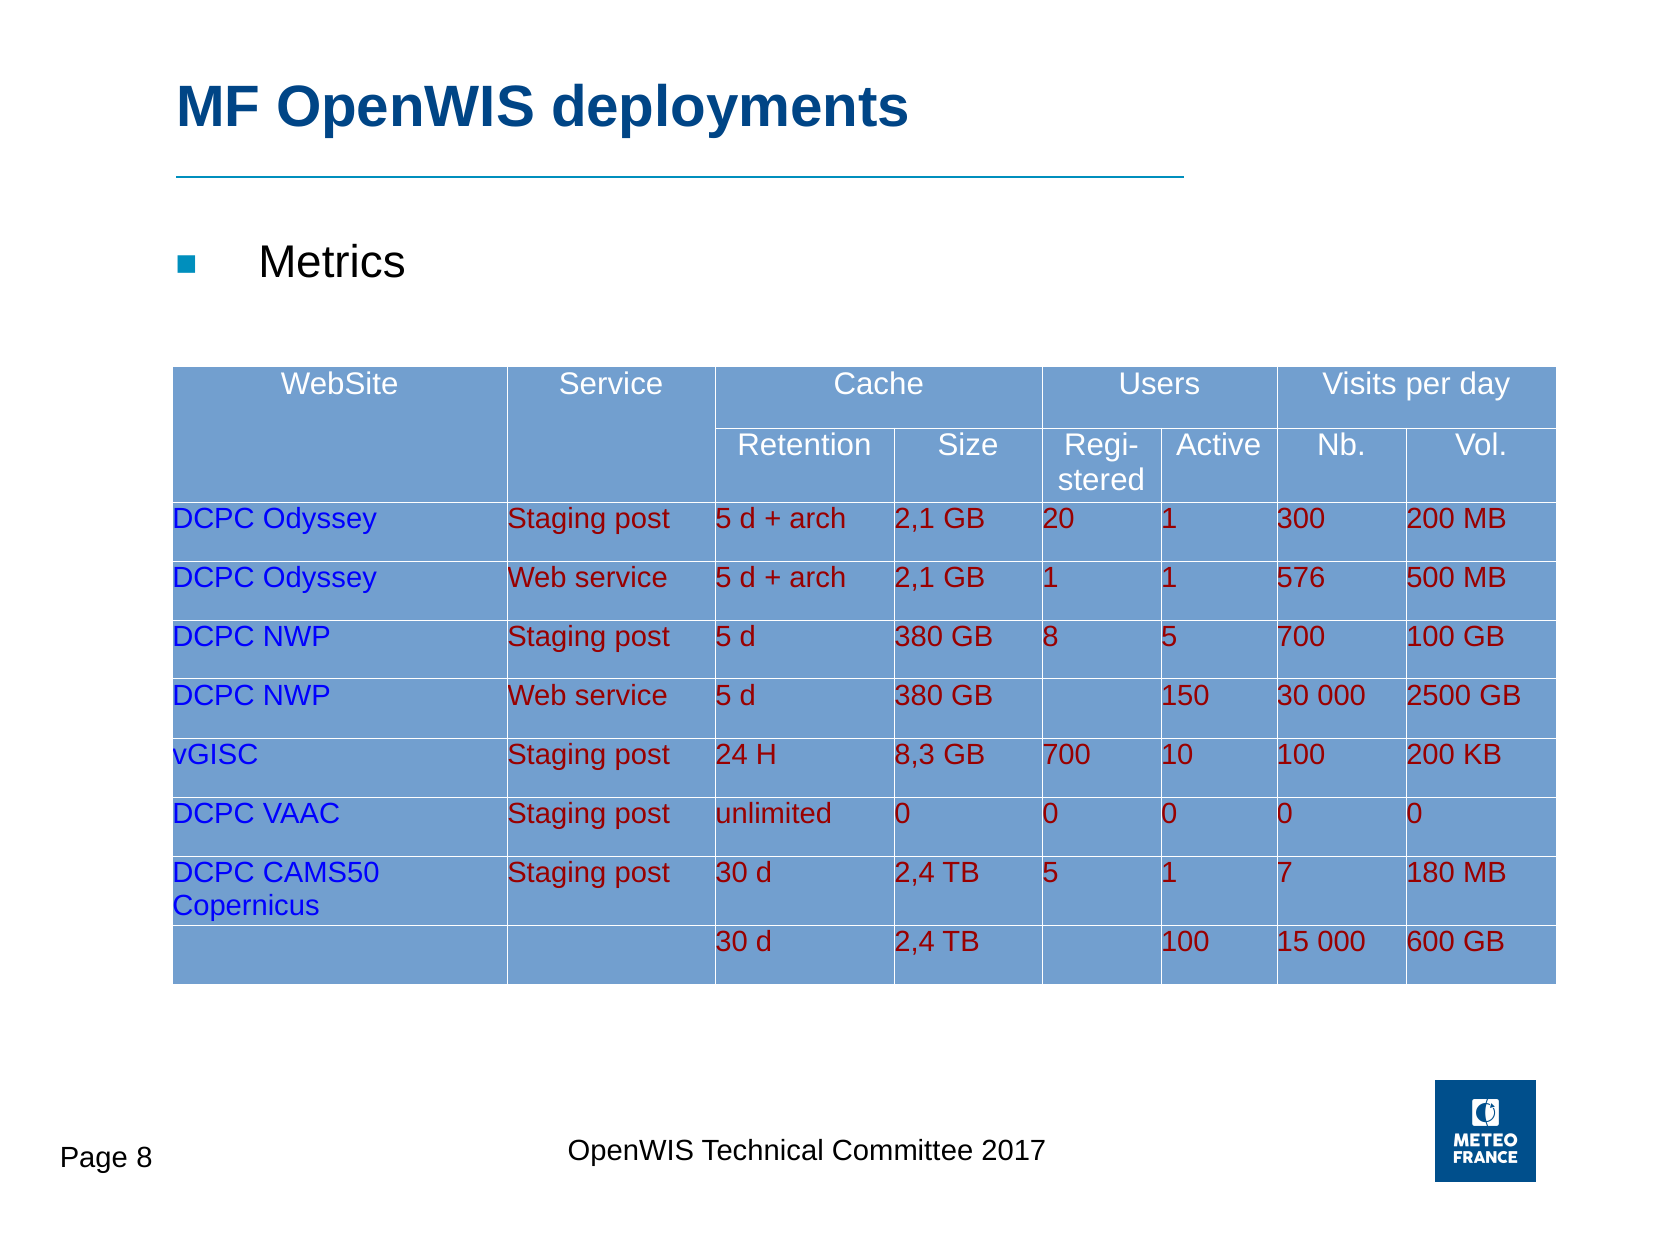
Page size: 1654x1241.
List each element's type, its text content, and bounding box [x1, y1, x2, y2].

table_cell 100 [1162, 926, 1277, 984]
table_cell 0 [1407, 798, 1556, 856]
table_cell 30 000 [1278, 687, 1288, 703]
table_cell vGISC [173, 739, 507, 797]
table_cell Retention [716, 429, 894, 502]
table_cell [1043, 926, 1161, 984]
table_cell 380 GB [895, 621, 1042, 678]
table_cell [1043, 679, 1161, 738]
table_cell DCPC VAAC [173, 798, 507, 856]
table_cell Active [1162, 429, 1277, 502]
table_cell 8 [1046, 636, 1054, 644]
table_cell 2,4 TB [895, 926, 1042, 984]
table_cell 8 [1046, 628, 1054, 634]
table_cell 0 [895, 798, 1042, 856]
table_cell 30 d [716, 933, 727, 949]
table_cell DCPC CAMS50 Copernicus [173, 857, 507, 925]
table_cell 380 GB [895, 687, 906, 703]
table_cell 10 [1162, 739, 1277, 797]
table_cell 0 [1162, 798, 1277, 856]
table_cell 700 [1278, 621, 1406, 678]
table_cell Staging post [508, 798, 715, 856]
picture [1435, 1080, 1536, 1182]
table_cell 150 [1162, 679, 1277, 738]
table_cell Staging post [508, 503, 715, 561]
table_cell 1 [1162, 562, 1277, 620]
table_cell Staging post [508, 621, 715, 678]
table_cell 0 [1046, 805, 1054, 821]
table_cell 15 000 [1278, 926, 1406, 984]
table_cell 2,4 TB [895, 857, 1042, 925]
table_cell 0 [1165, 805, 1173, 821]
table_cell 700 [1043, 739, 1161, 797]
table_cell 30 d [716, 864, 727, 880]
table_cell Web service [508, 679, 715, 738]
table_cell 300 [1278, 503, 1406, 561]
table_cell 5 d + arch [716, 562, 894, 620]
table_header Users [1043, 367, 1277, 428]
table_cell 576 [1278, 562, 1406, 620]
table_cell 300 [1278, 510, 1288, 526]
table_cell 1 [1162, 503, 1277, 561]
table_cell 8 [1043, 621, 1161, 678]
table_cell DCPC Odyssey [173, 503, 507, 561]
table_cell 2,1 GB [895, 503, 1042, 561]
table_cell 20 [1043, 503, 1161, 561]
table_cell 380 GB [895, 679, 1042, 738]
table_cell Staging post [508, 857, 715, 925]
table_cell 200 MB [1407, 503, 1556, 561]
table_cell DCPC NWP [173, 679, 507, 738]
table_header WebSite [173, 367, 507, 502]
table_cell 7 [1278, 857, 1406, 925]
table_cell 576 [1278, 576, 1288, 585]
table_cell [508, 926, 715, 984]
table_cell DCPC NWP [173, 621, 507, 678]
table_cell 5 [1162, 621, 1277, 678]
table_cell 30 d [716, 857, 894, 925]
table_cell Vol. [1407, 429, 1556, 502]
table_cell 0 [1043, 798, 1161, 856]
table_cell Regi-stered [1043, 429, 1161, 502]
table_cell DCPC Odyssey [173, 562, 507, 620]
table_cell 200 KB [1407, 739, 1556, 797]
list Metrics [157, 235, 1571, 1010]
table_header Visits per day [1278, 367, 1556, 428]
table_header Cache [716, 367, 1042, 428]
table_cell Size [895, 429, 1042, 502]
table_cell 2,1 GB [895, 562, 1042, 620]
table_cell 5 [1043, 857, 1161, 925]
table_cell [173, 926, 507, 984]
table_cell 100 GB [1407, 621, 1556, 678]
table_cell 0 [1278, 798, 1406, 856]
table_cell 5 d [716, 621, 894, 678]
table_cell 600 GB [1407, 926, 1556, 984]
table_cell 1 [1043, 562, 1161, 620]
table_cell 1 [1162, 857, 1277, 925]
table_cell 30 d [716, 926, 894, 984]
table_header Service [508, 367, 715, 502]
table_cell 2500 GB [1407, 679, 1556, 738]
table_cell 30 000 [1278, 679, 1406, 738]
table_cell 380 GB [895, 628, 906, 644]
table_cell 180 MB [1407, 857, 1556, 925]
table_cell 0 [1410, 805, 1418, 821]
title MF OpenWIS deployments [176, 8, 1609, 139]
table_cell 0 [898, 805, 906, 821]
table_cell Staging post [508, 739, 715, 797]
table_cell 0 [1280, 805, 1288, 821]
table_cell 8,3 GB [895, 739, 1042, 797]
table_cell 500 MB [1407, 562, 1556, 620]
table_cell 5 d [716, 679, 894, 738]
table_cell 5 d + arch [716, 503, 894, 561]
table_cell unlimited [716, 798, 894, 856]
table_cell 100 [1278, 739, 1406, 797]
table_cell Nb. [1278, 429, 1406, 502]
table_cell Web service [508, 562, 715, 620]
table_cell 24 H [716, 739, 894, 797]
